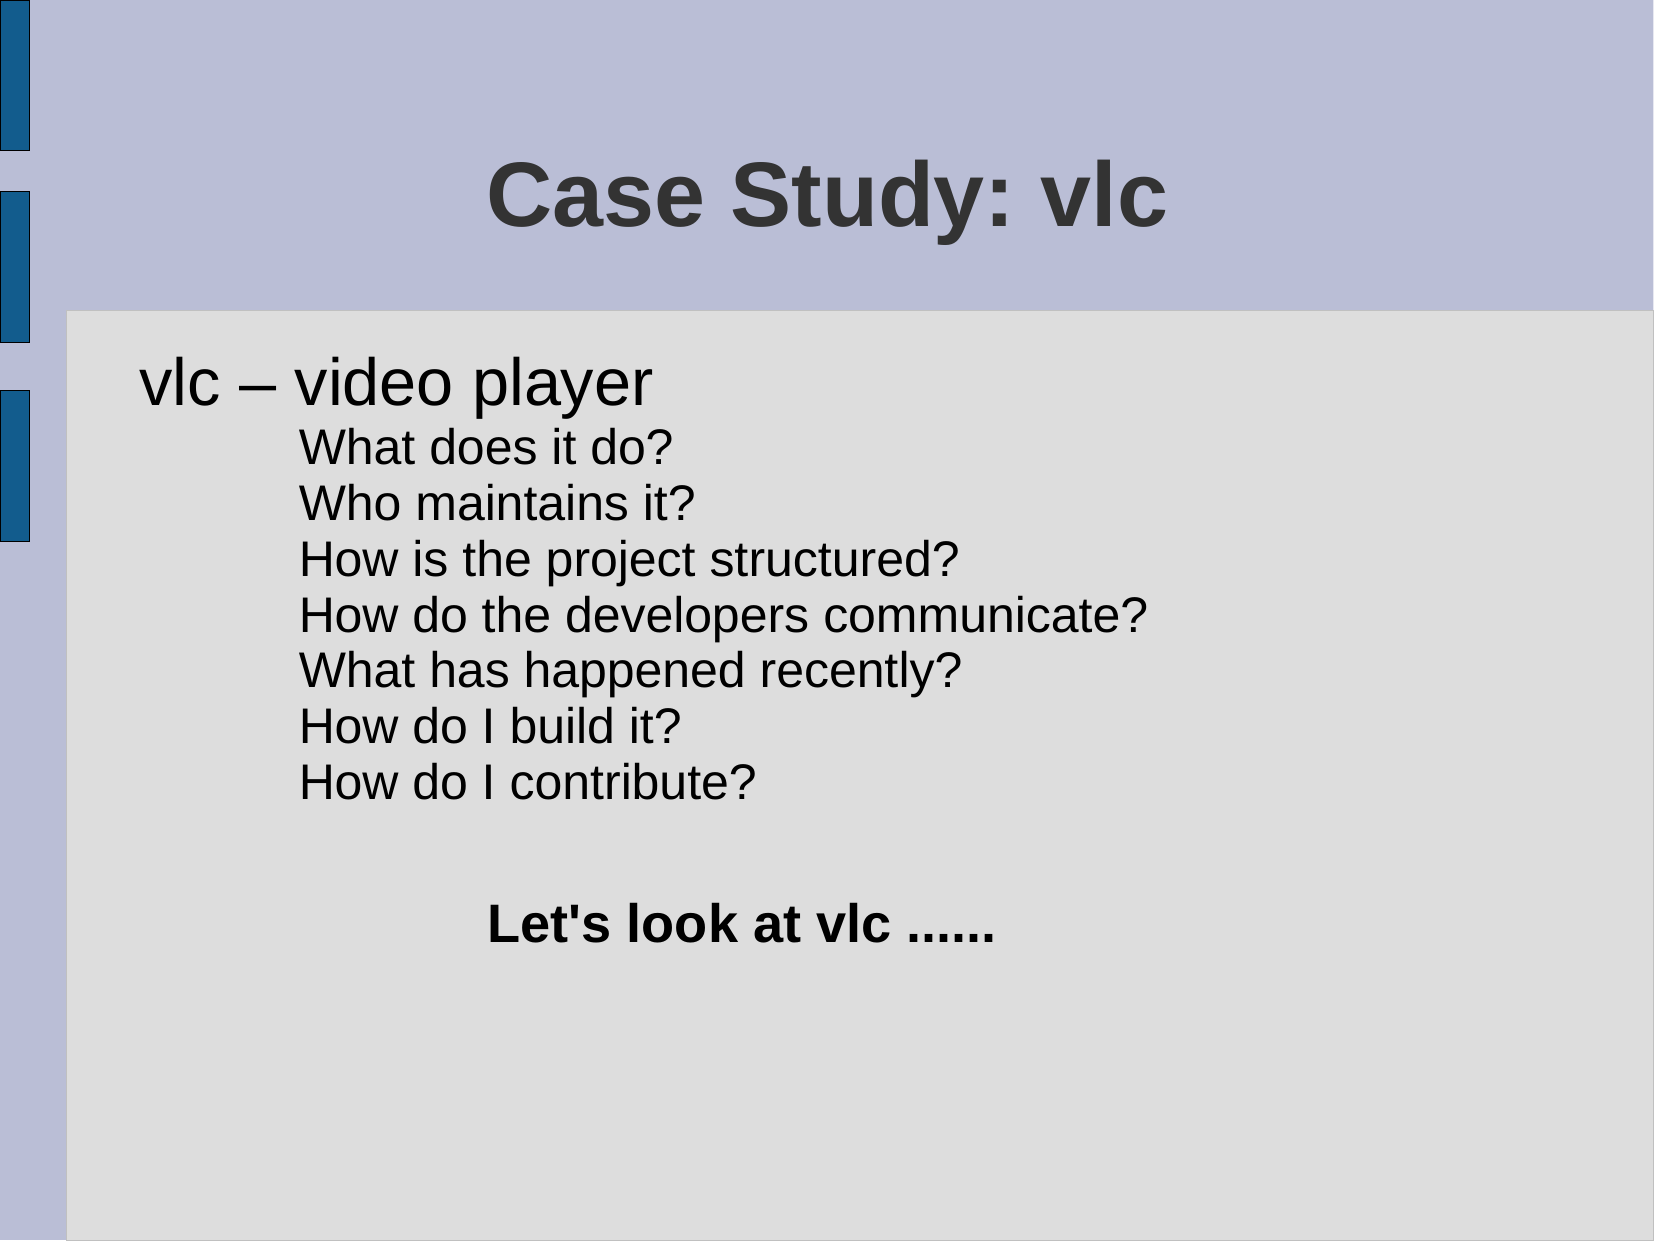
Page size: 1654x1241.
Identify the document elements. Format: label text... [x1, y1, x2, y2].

list vlc – video player What does it do? Who maintains it? How is the project structured? How do the developers communicate? What has happened recently? How do I build it? How do I contribute? [121, 344, 1534, 1112]
text_box Let's look at vlc ...... [472, 885, 1418, 962]
title Case Study: vlc [121, 98, 1534, 291]
